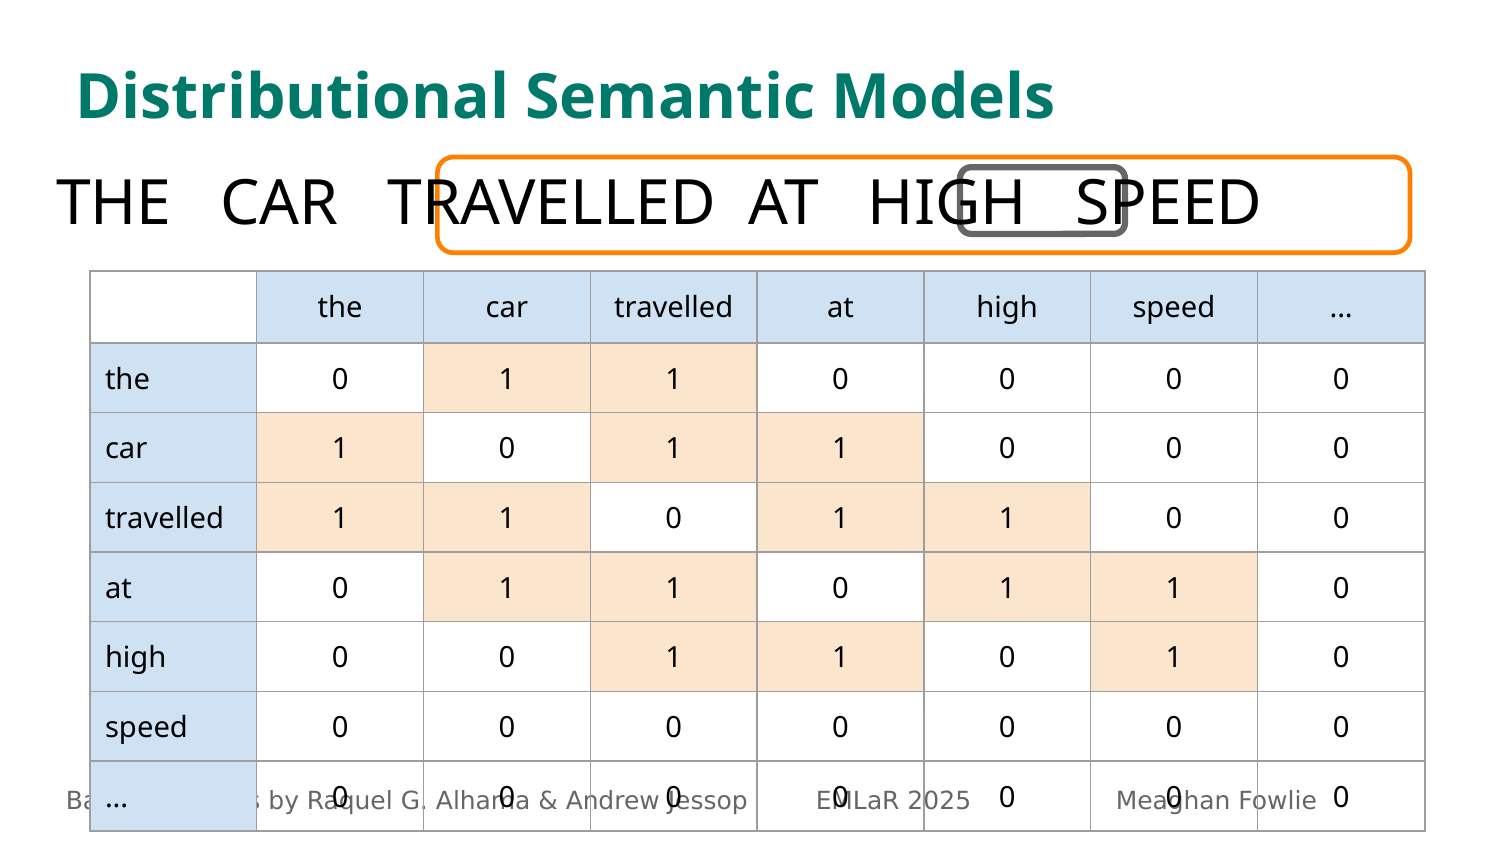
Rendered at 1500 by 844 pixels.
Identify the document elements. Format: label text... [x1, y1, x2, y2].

text_box THE CAR TRAVELLED AT HIGH SPEED [45, 157, 1411, 234]
table_header travelled [591, 272, 756, 342]
table_cell 1 [758, 413, 923, 482]
table_cell 1 [925, 483, 1090, 551]
table_cell 0 [1258, 483, 1424, 551]
table_cell 0 [1091, 483, 1257, 551]
table_cell 0 [1091, 344, 1257, 412]
table_cell speed [91, 692, 256, 760]
table_cell 1 [591, 553, 756, 621]
table_cell at [91, 553, 256, 621]
table_cell 1 [591, 622, 756, 691]
table_cell 0 [1091, 413, 1257, 482]
table_cell 0 [591, 692, 756, 760]
table_cell 0 [591, 762, 756, 830]
table_cell 1 [591, 413, 756, 482]
table_cell 0 [758, 692, 923, 760]
table_cell 0 [1258, 344, 1424, 412]
table_cell 0 [257, 622, 423, 691]
table_cell 0 [1258, 692, 1424, 760]
table_cell 0 [758, 553, 923, 621]
table_header at [758, 272, 923, 342]
table_header speed [1091, 272, 1257, 342]
table_cell 0 [1258, 762, 1424, 830]
table_header [91, 272, 256, 342]
table_cell 1 [925, 553, 1090, 621]
table_cell 1 [1091, 622, 1257, 691]
table_cell 0 [591, 483, 756, 551]
table_cell 0 [1258, 622, 1424, 691]
table_cell 1 [257, 413, 423, 482]
table_cell 0 [1258, 413, 1424, 482]
table_cell 0 [1091, 692, 1257, 760]
table_cell 0 [925, 622, 1090, 691]
table_cell high [91, 622, 256, 691]
table_cell 0 [1091, 762, 1257, 830]
table_cell 1 [424, 483, 590, 551]
table_cell 0 [424, 692, 590, 760]
table_cell 0 [257, 553, 423, 621]
table_cell car [91, 413, 256, 482]
table_cell 0 [257, 344, 423, 412]
table_cell 1 [758, 622, 923, 691]
table_cell 0 [257, 762, 423, 830]
table_cell 0 [424, 622, 590, 691]
table_cell 0 [257, 692, 423, 760]
table_cell 0 [758, 762, 923, 830]
table_cell 0 [925, 692, 1090, 760]
table_header the [257, 272, 423, 342]
table_cell 0 [424, 413, 590, 482]
title Distributional Semantic Models [75, 24, 1426, 166]
table_cell 0 [758, 344, 923, 412]
table_cell 0 [1258, 553, 1424, 621]
table_cell 0 [925, 762, 1090, 830]
table_cell travelled [91, 483, 256, 551]
table_cell the [91, 344, 256, 412]
table_cell ... [91, 762, 256, 830]
table_cell 0 [925, 344, 1090, 412]
table_cell 1 [257, 483, 423, 551]
table_cell 1 [1091, 553, 1257, 621]
table_header high [925, 272, 1090, 342]
table_header ... [1258, 272, 1424, 342]
table_cell 1 [424, 344, 590, 412]
table_cell 0 [925, 413, 1090, 482]
table_header car [424, 272, 590, 342]
table_cell 1 [591, 344, 756, 412]
table_cell 1 [424, 553, 590, 621]
table_cell 1 [758, 483, 923, 551]
table_cell 0 [424, 762, 590, 830]
